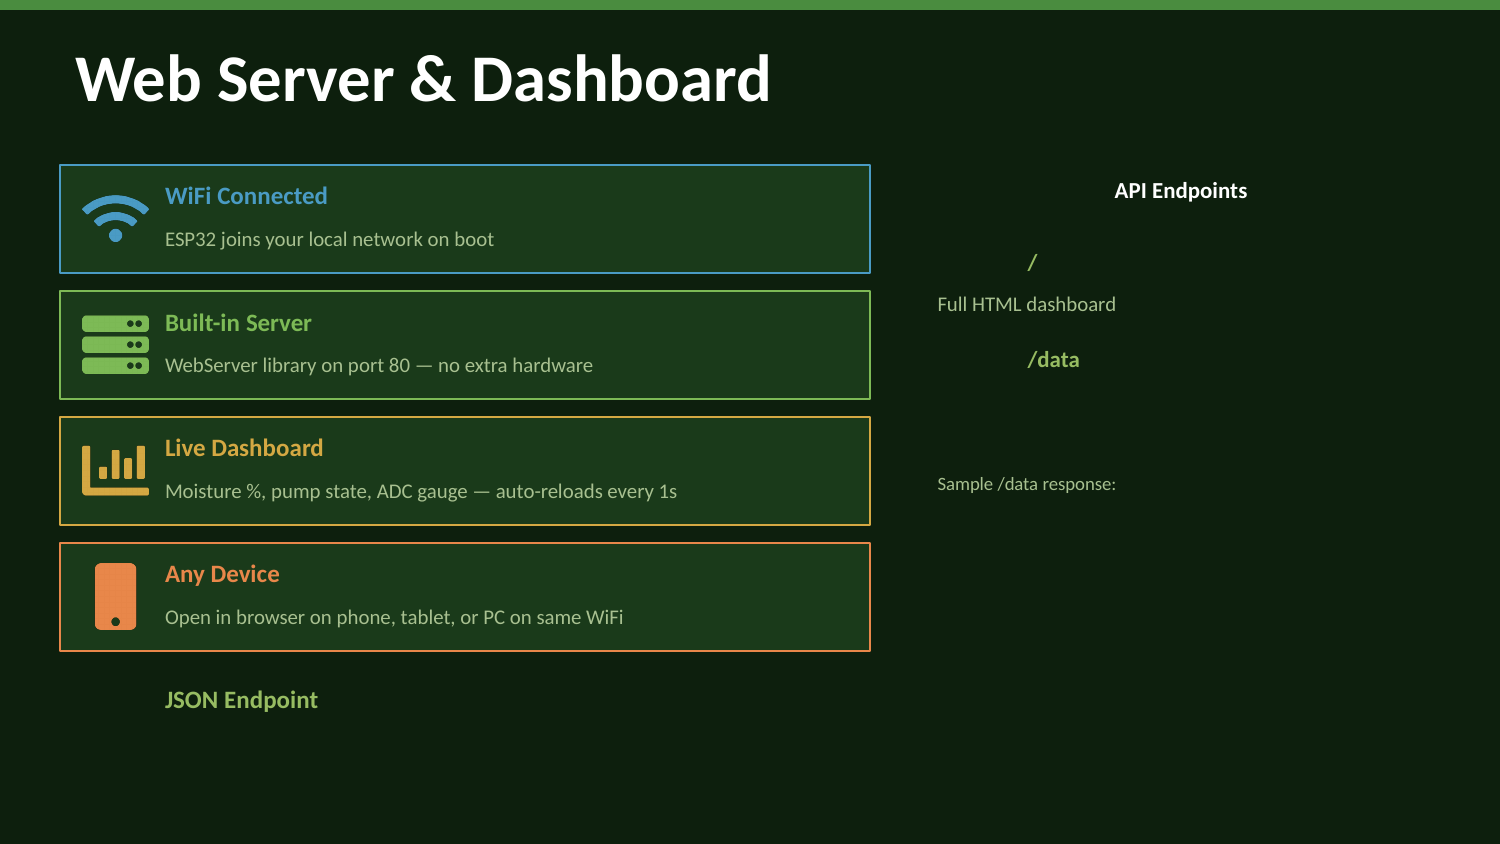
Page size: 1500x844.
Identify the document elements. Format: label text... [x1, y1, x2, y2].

text_box Any Device [165, 550, 848, 595]
text_box Open in browser on phone, tablet, or PC on same WiFi [165, 595, 848, 638]
text_box [0, 0, 1500, 9]
text_box [59, 291, 870, 399]
picture [82, 185, 149, 252]
picture [82, 563, 149, 630]
text_box [59, 543, 870, 651]
picture [82, 311, 149, 378]
text_box JSON Endpoint [165, 676, 848, 722]
text_box Built-in Server [165, 298, 848, 343]
text_box Moisture %, pump state, ADC gauge — auto-reloads every 1s [165, 469, 848, 512]
text_box Sample /data response: [937, 461, 1425, 504]
text_box WiFi Connected [165, 172, 848, 217]
text_box / [1027, 240, 1425, 282]
text_box Full HTML dashboard [937, 284, 1425, 321]
picture [82, 437, 149, 504]
text_box Live Dashboard [165, 424, 848, 469]
text_box API Endpoints [915, 165, 1448, 213]
text_box ESP32 joins your local network on boot [165, 217, 848, 260]
text_box [59, 165, 870, 273]
text_box WebServer library on port 80 — no extra hardware [165, 343, 848, 386]
text_box /data [1027, 337, 1425, 380]
text_box Web Server & Dashboard [74, 29, 1425, 120]
text_box [59, 416, 870, 525]
